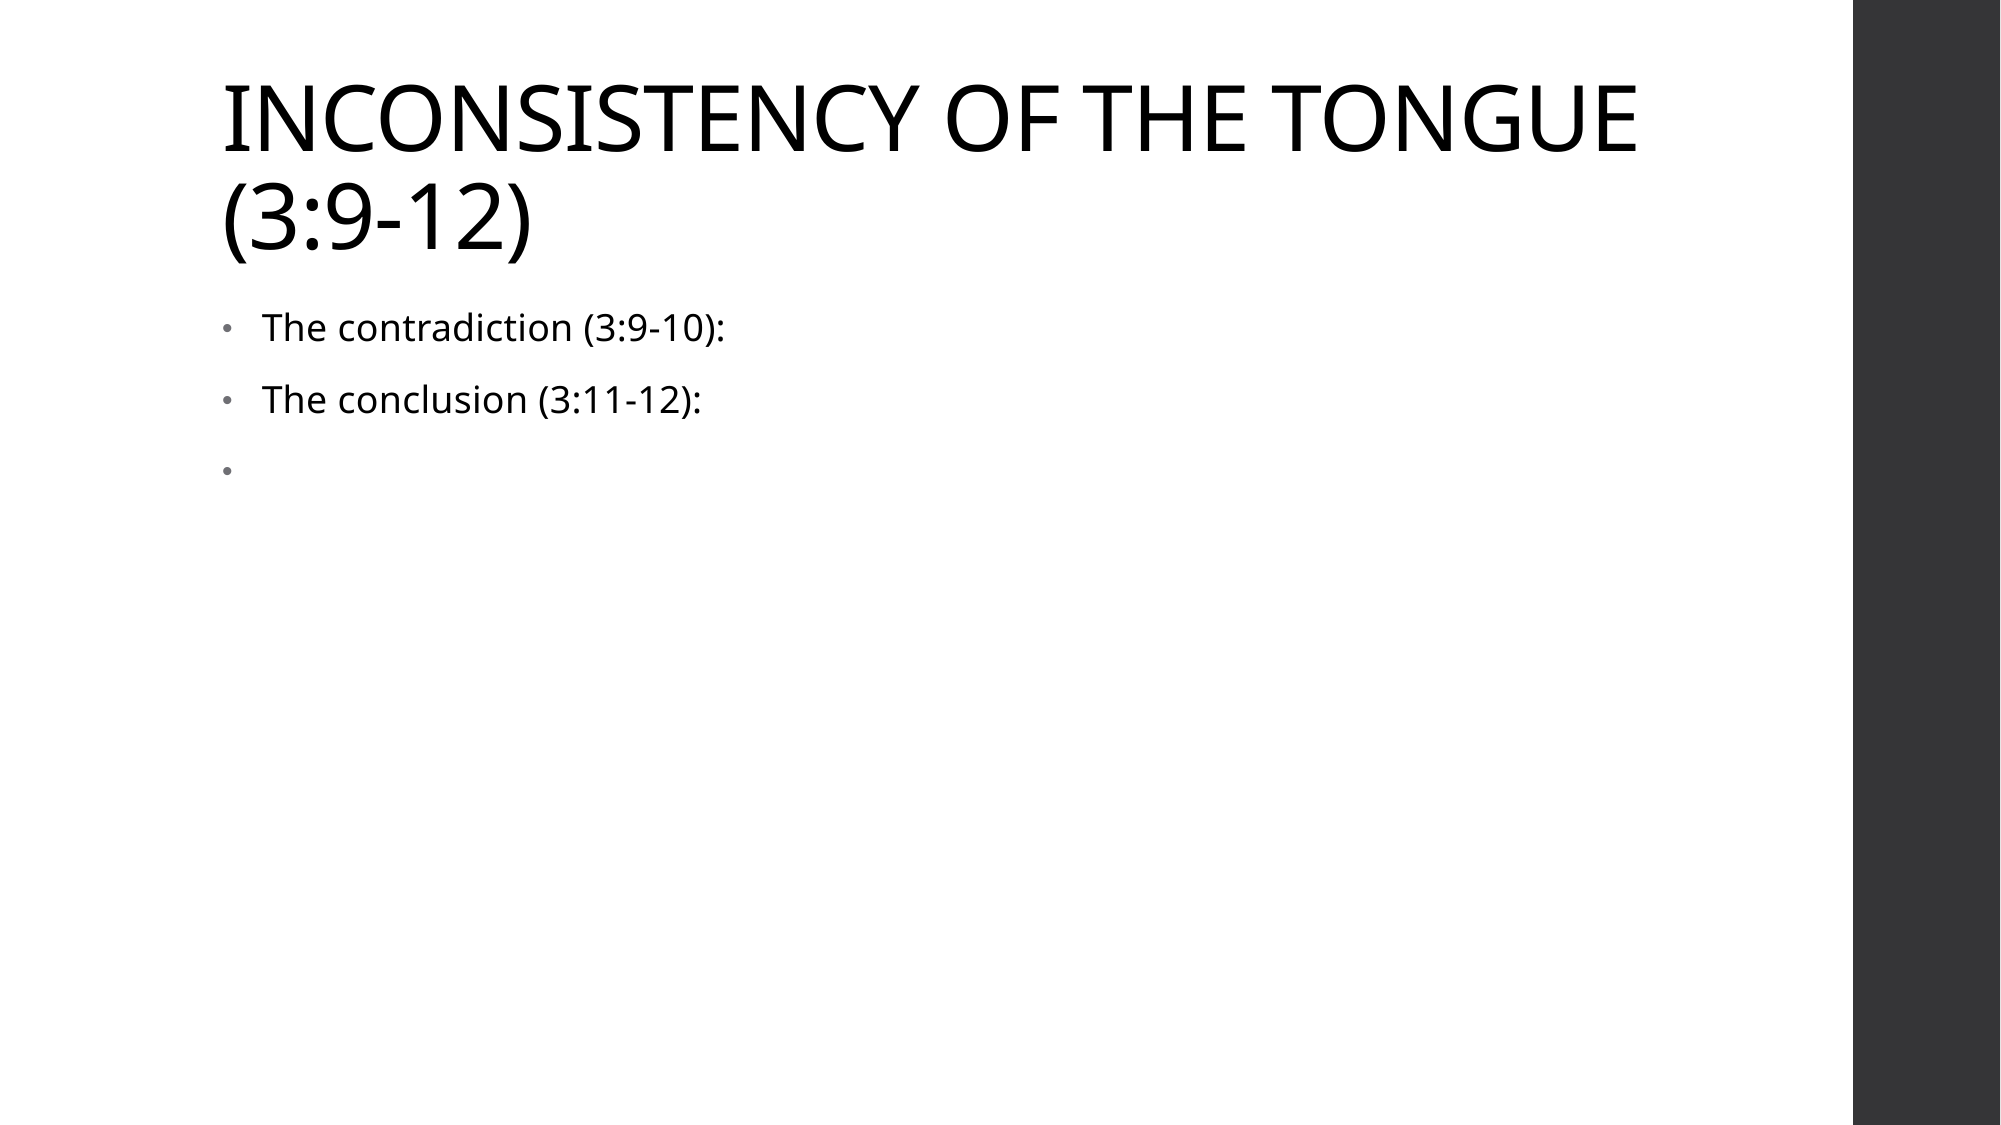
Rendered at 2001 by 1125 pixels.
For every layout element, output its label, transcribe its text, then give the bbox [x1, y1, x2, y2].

title INCONSISTENCY OF THE TONGUE (3:9-12) [206, 60, 1797, 278]
list The contradiction (3:9-10): The conclusion (3:11-12): [206, 299, 1617, 1014]
